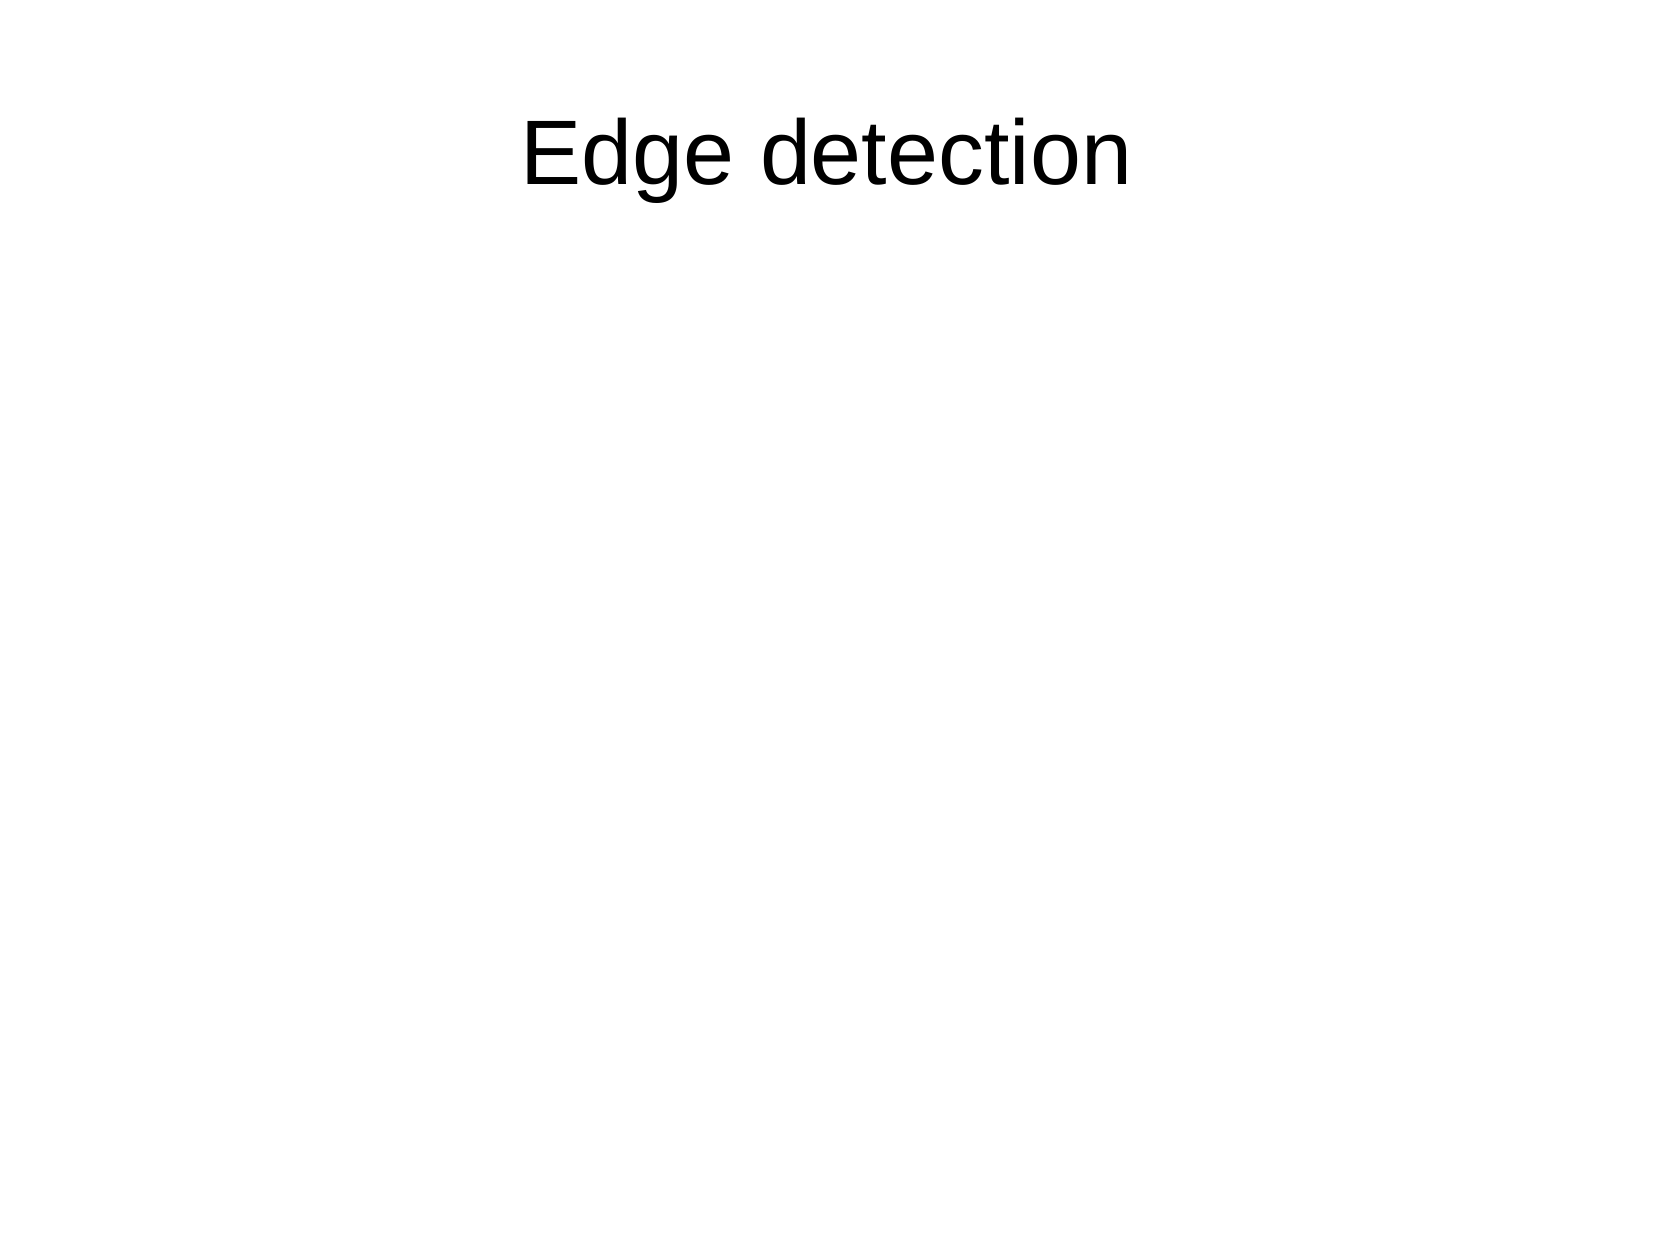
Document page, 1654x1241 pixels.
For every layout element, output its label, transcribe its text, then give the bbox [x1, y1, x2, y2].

title Edge detection [82, 49, 1571, 257]
